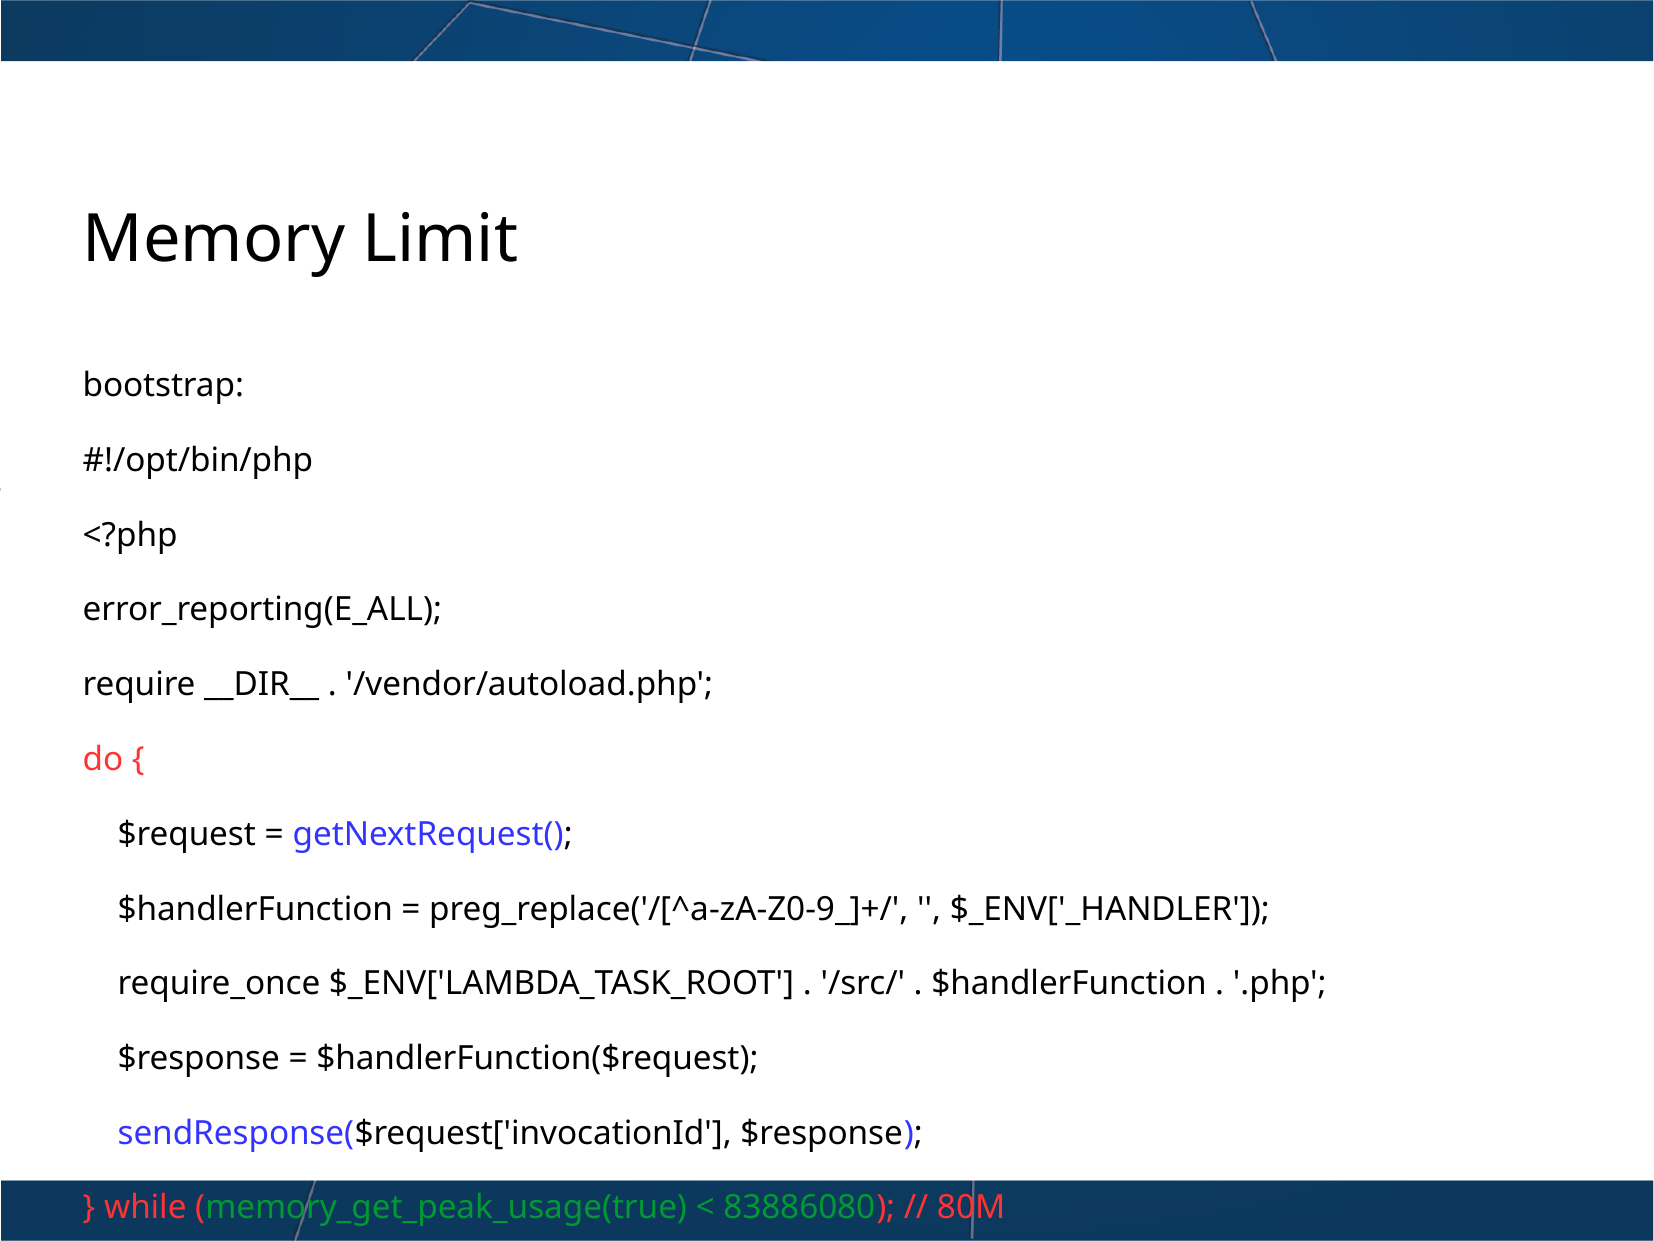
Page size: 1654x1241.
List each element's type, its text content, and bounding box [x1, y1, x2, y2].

list bootstrap: #!/opt/bin/php <?php error_reporting(E_ALL); require __DIR__ . '/vendor/autoload.php'; do { $request = getNextRequest(); $handlerFunction = preg_replace('/[^a-zA-Z0-9_]+/', '', $_ENV['_HANDLER']); require_once $_ENV['LAMBDA_TASK_ROOT'] . '/src/' . $handlerFunction . '.php'; $response = $handlerFunction($request); sendResponse($request['invocationId'], $response); } while (memory_get_peak_usage(true) < 83886080); // 80M [82, 361, 1571, 1148]
title Memory Limit [82, 139, 1571, 332]
picture [0, 0, 1654, 1241]
